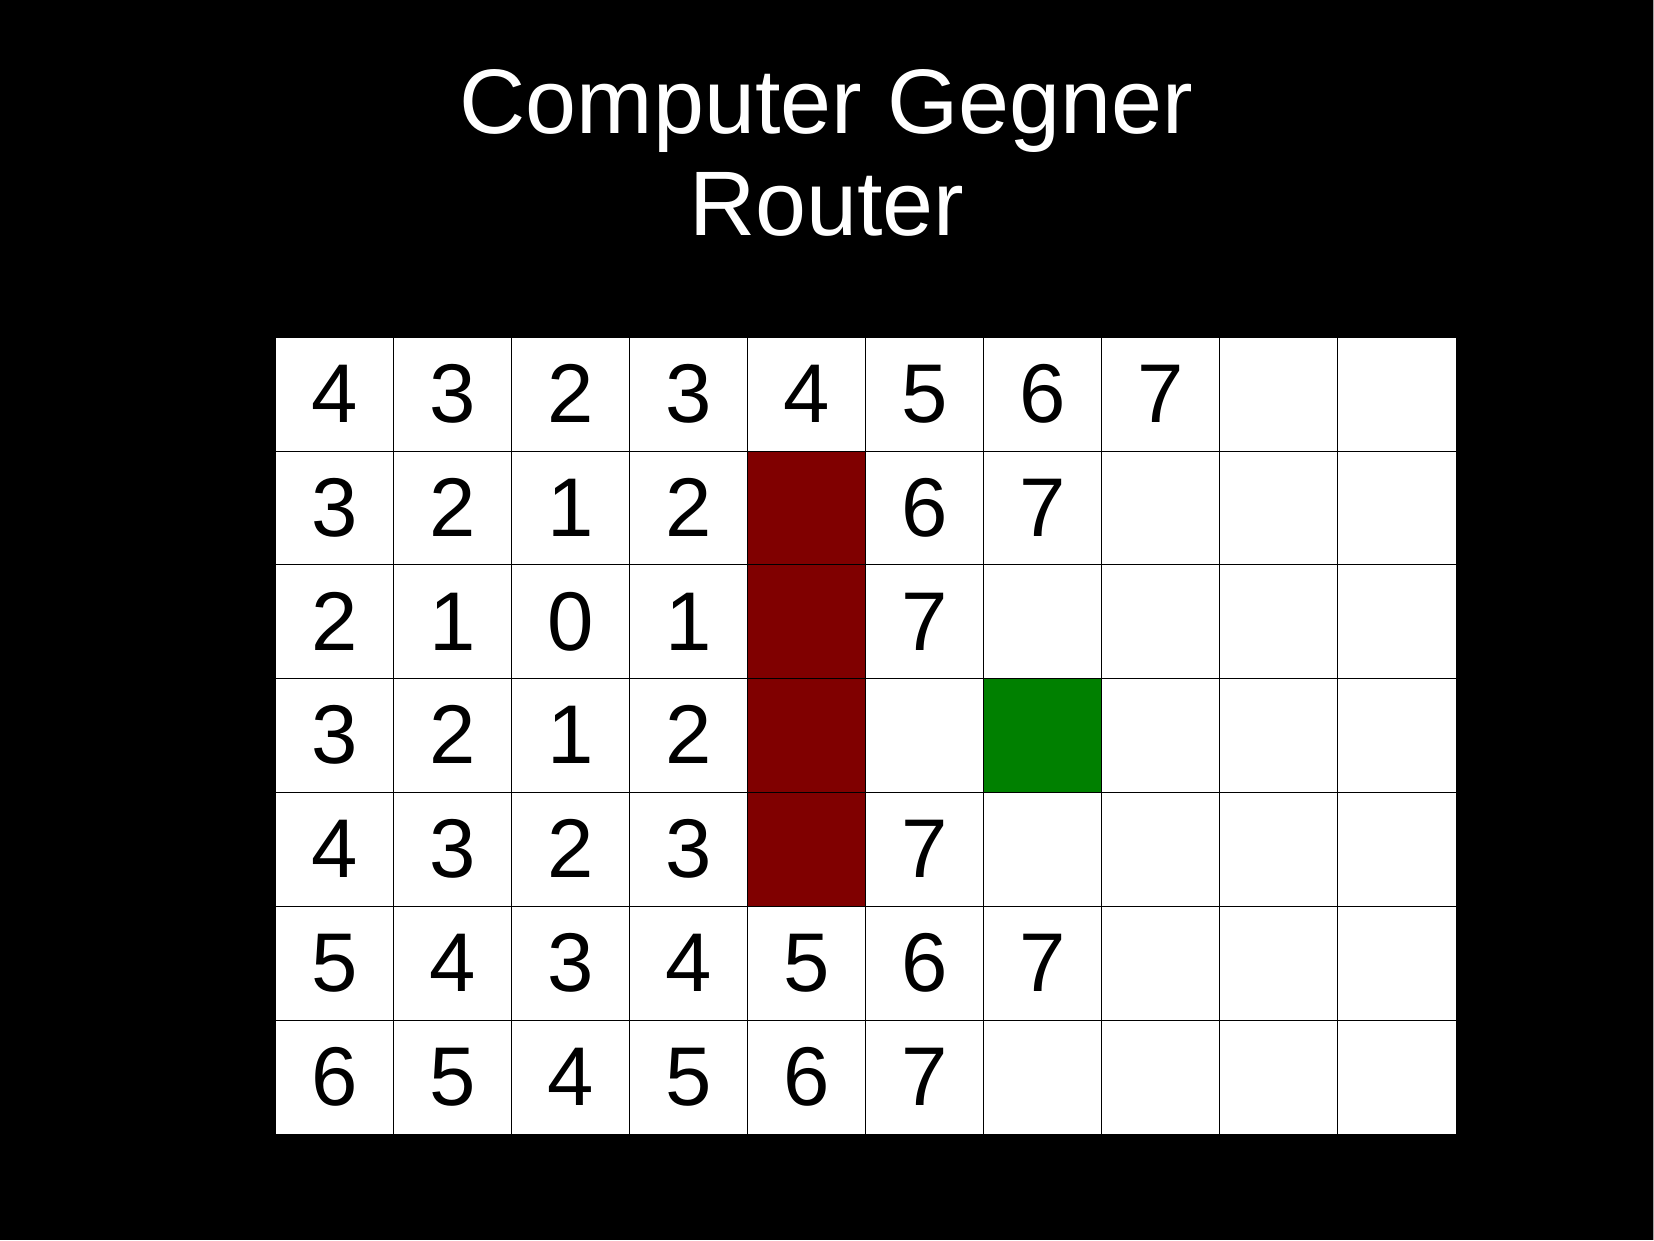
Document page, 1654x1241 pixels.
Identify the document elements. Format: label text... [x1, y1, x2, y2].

table_cell [984, 679, 1101, 792]
table_cell 1 [630, 565, 747, 678]
table_cell 7 [866, 1021, 983, 1134]
table_cell 3 [394, 793, 511, 906]
table_cell 7 [866, 565, 983, 678]
table_cell [748, 565, 865, 678]
table_header 7 [1102, 338, 1219, 451]
table_cell [1220, 679, 1337, 792]
table_cell 1 [512, 679, 629, 792]
table_cell 6 [866, 452, 983, 564]
table_cell 5 [630, 1021, 747, 1134]
table_cell 7 [866, 793, 983, 906]
title Computer Gegner Router [82, 49, 1571, 257]
table_cell [1220, 452, 1337, 564]
table_cell 2 [276, 565, 393, 678]
table_cell 5 [394, 1021, 511, 1134]
table_cell 6 [866, 907, 983, 1020]
table_cell [1338, 793, 1456, 906]
table_cell [1220, 793, 1337, 906]
table_cell 0 [512, 565, 629, 678]
table_cell [1338, 1021, 1456, 1134]
table_cell [748, 452, 865, 564]
table_cell 7 [984, 452, 1101, 564]
table_header [1220, 338, 1337, 451]
table_cell 3 [630, 793, 747, 906]
table_cell 2 [512, 793, 629, 906]
table_cell [748, 679, 865, 792]
table_cell [984, 1021, 1101, 1134]
table_cell [1338, 679, 1456, 792]
table_header 6 [984, 338, 1101, 451]
table_cell [1338, 452, 1456, 564]
table_cell 5 [748, 907, 865, 1020]
table_cell 6 [276, 1021, 393, 1134]
table_cell 4 [512, 1021, 629, 1134]
table_cell [1338, 565, 1456, 678]
table_cell 1 [394, 565, 511, 678]
table_cell 2 [630, 679, 747, 792]
table_header 3 [394, 338, 511, 451]
table_header 4 [748, 338, 865, 451]
table_cell 2 [630, 452, 747, 564]
table_cell 6 [748, 1021, 865, 1134]
table_cell [1102, 793, 1219, 906]
table_cell 3 [512, 907, 629, 1020]
table_cell 2 [394, 452, 511, 564]
table_cell 7 [984, 907, 1101, 1020]
table_cell 2 [394, 679, 511, 792]
table_cell [984, 793, 1101, 906]
table_cell [1338, 907, 1456, 1020]
table_header 3 [630, 338, 747, 451]
table_cell [1102, 1021, 1219, 1134]
table_cell [1220, 565, 1337, 678]
table_header 5 [866, 338, 983, 451]
table_cell [748, 793, 865, 906]
table_cell [1220, 1021, 1337, 1134]
table_cell [1102, 565, 1219, 678]
table_cell 4 [276, 793, 393, 906]
table_cell 3 [276, 679, 393, 792]
table_cell 5 [276, 907, 393, 1020]
table_header 2 [512, 338, 629, 451]
table_cell 1 [512, 452, 629, 564]
table_cell [1102, 907, 1219, 1020]
table_cell 3 [276, 452, 393, 564]
table_cell 4 [394, 907, 511, 1020]
table_cell [984, 565, 1101, 678]
table_header 4 [276, 338, 393, 451]
table_cell [1102, 679, 1219, 792]
table_cell [866, 679, 983, 792]
table_cell [1102, 452, 1219, 564]
table_cell 4 [630, 907, 747, 1020]
table_header [1338, 338, 1456, 451]
table_cell [1220, 907, 1337, 1020]
